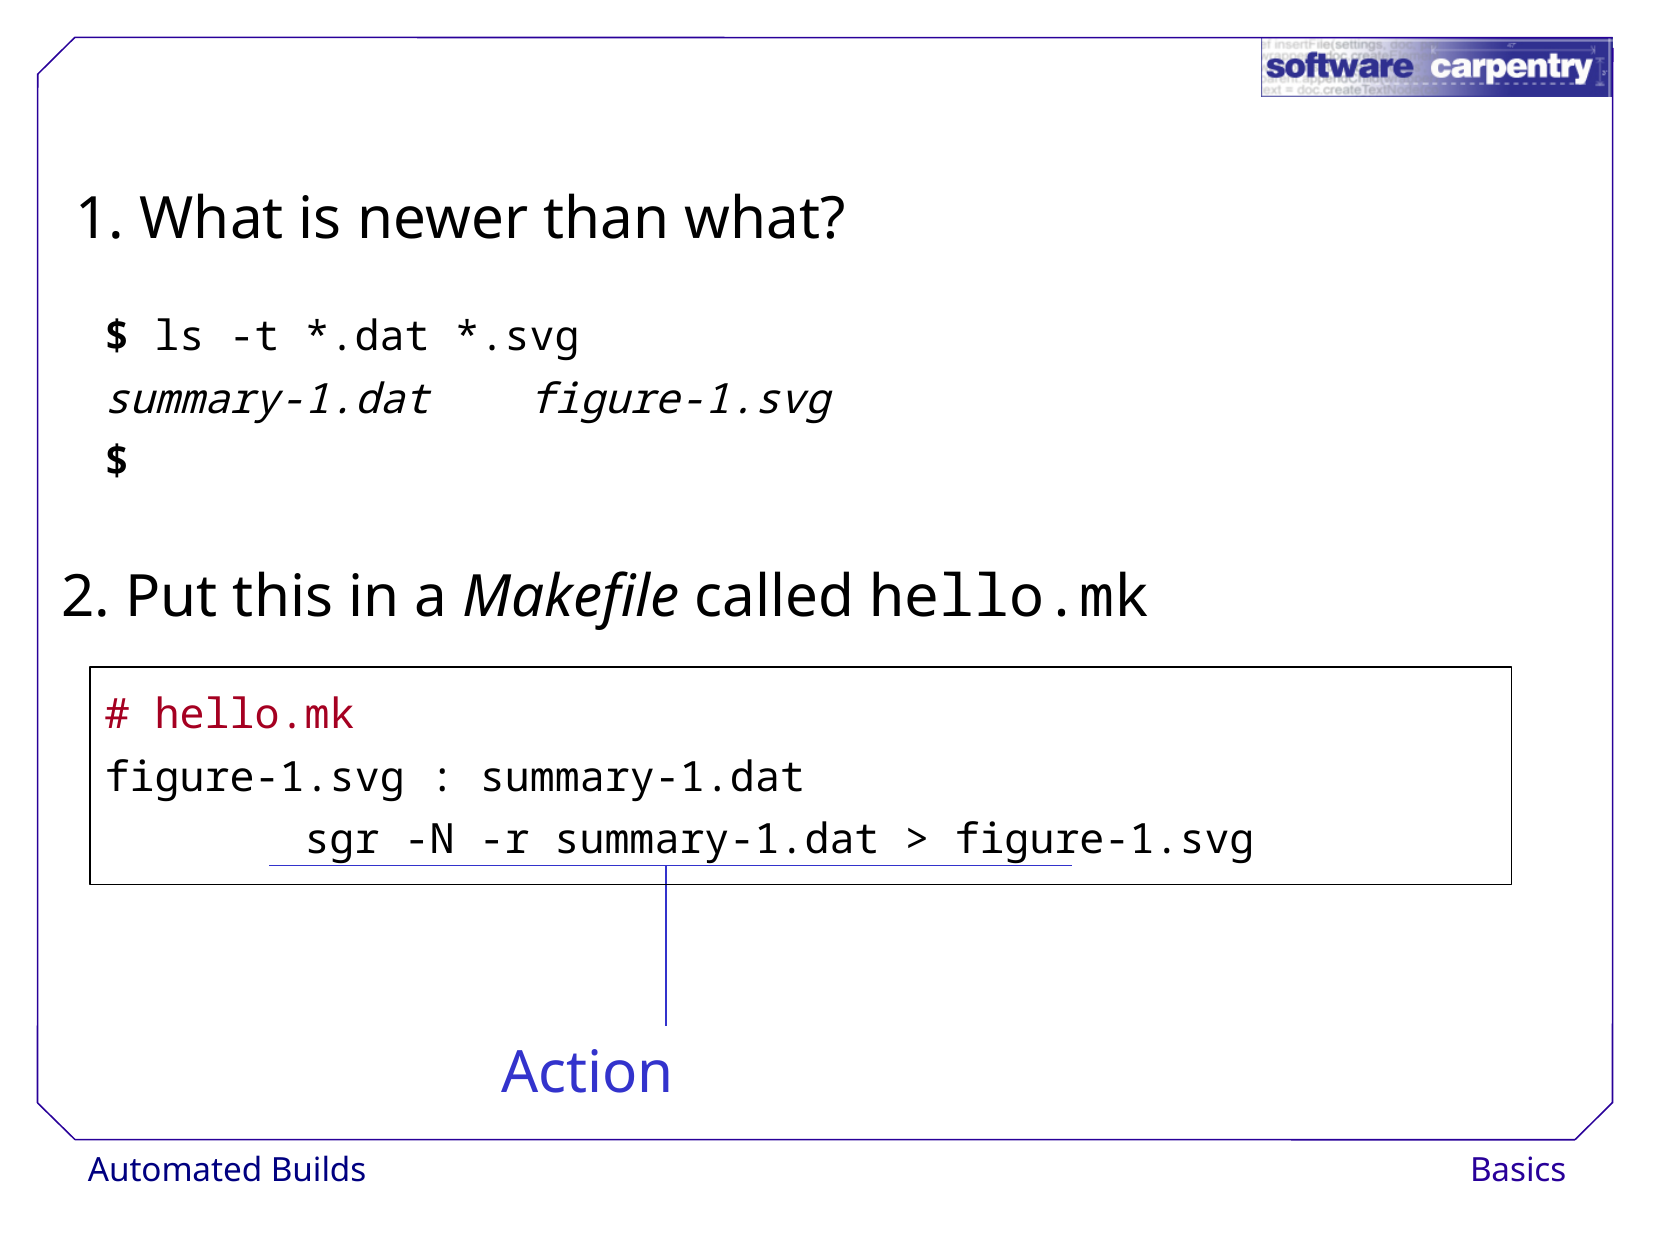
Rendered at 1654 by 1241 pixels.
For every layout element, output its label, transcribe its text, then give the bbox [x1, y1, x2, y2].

text_box 2. Put this in a Makefile called hello.mk [46, 515, 1315, 637]
text_box # hello.mk figure-1.svg : summary-1.dat sgr -N -r summary-1.dat > figure-1.svg [89, 667, 1512, 885]
picture [1261, 39, 1613, 97]
text_box 1. What is newer than what? [61, 138, 1011, 259]
text_box $ ls -t *.dat *.svg summary-1.dat figure-1.svg $ [89, 289, 1512, 507]
text_box Action [486, 991, 839, 1112]
